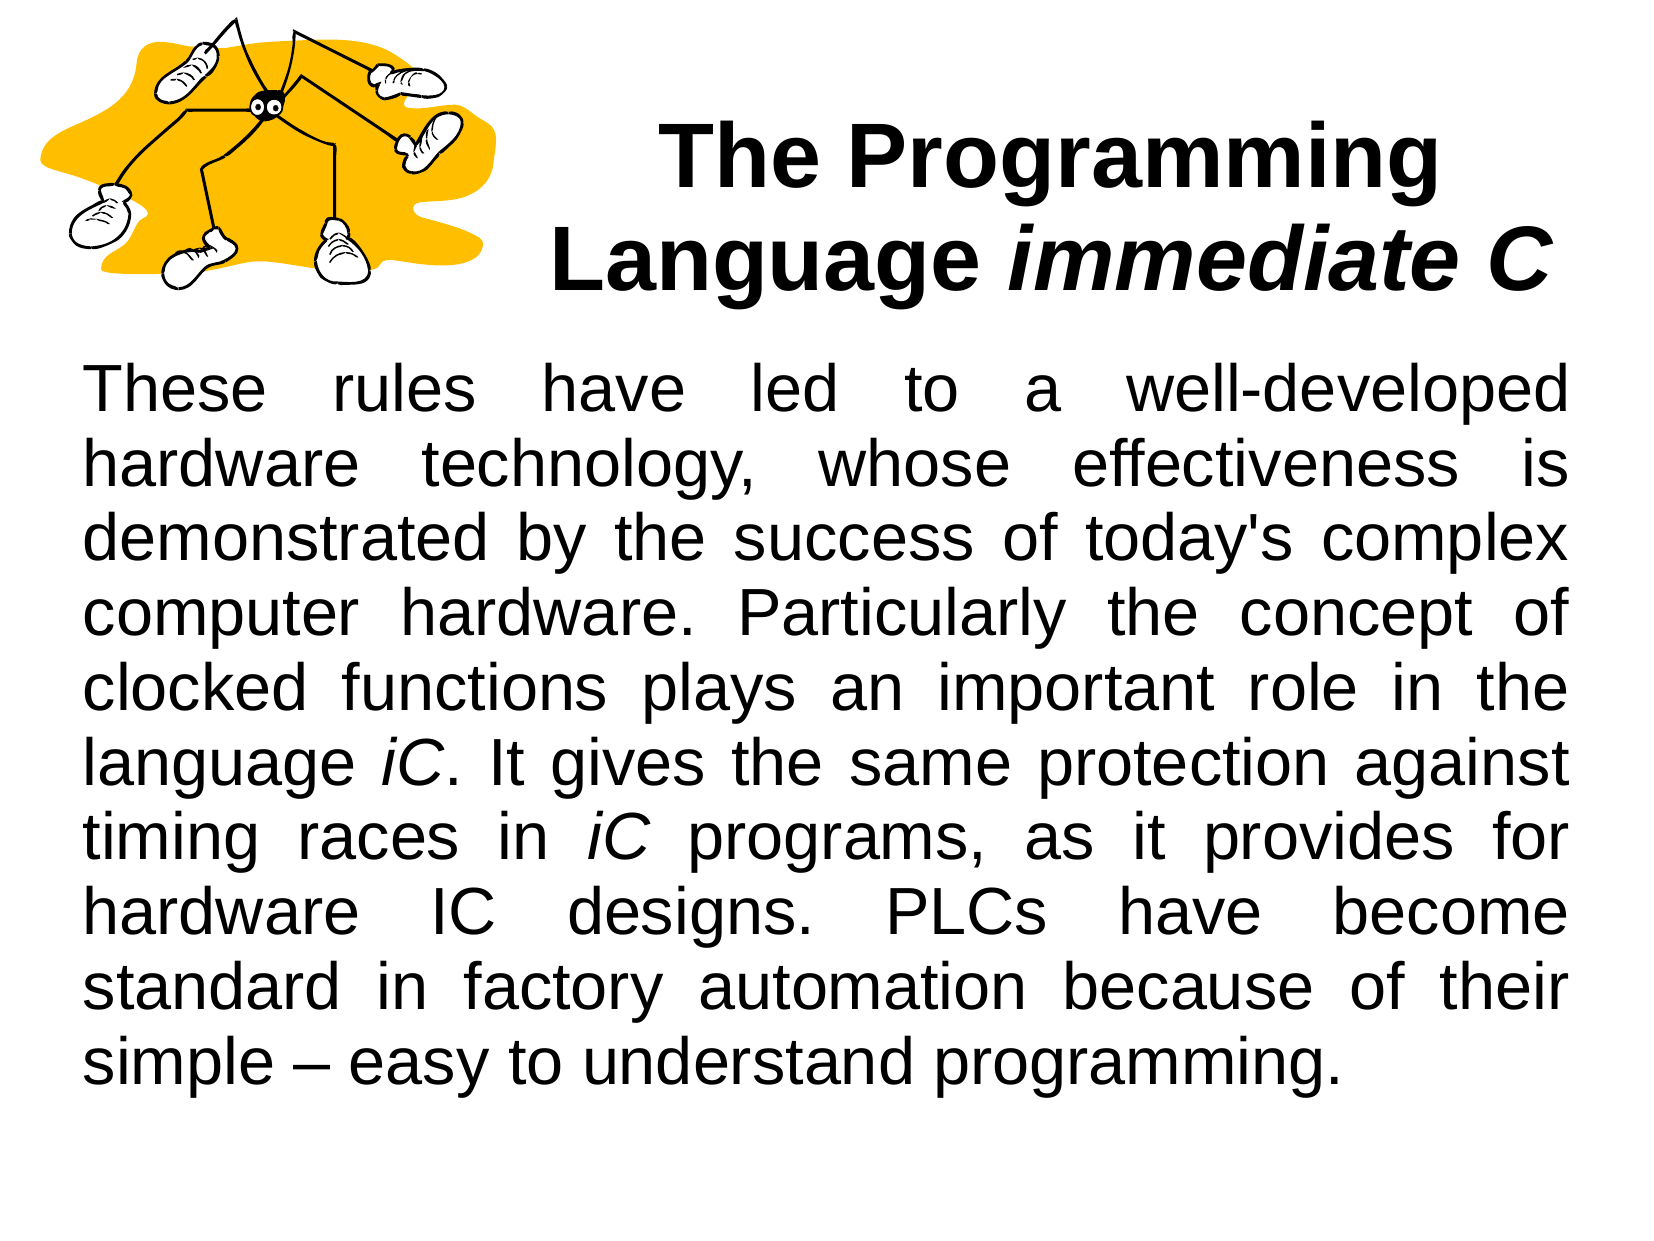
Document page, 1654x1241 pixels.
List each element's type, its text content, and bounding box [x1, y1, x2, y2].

subtitle These rules have led to a well-developed hardware technology, whose effectiveness is demonstrated by the success of today's complex computer hardware. Particularly the concept of clocked functions plays an important role in the language iC. It gives the same protection against timing races in iC programs, as it provides for hardware IC designs. PLCs have become standard in factory automation because of their simple – easy to understand programming. [82, 350, 1571, 1099]
title The Programming Language immediate C [531, 49, 1571, 350]
picture [40, 17, 497, 291]
